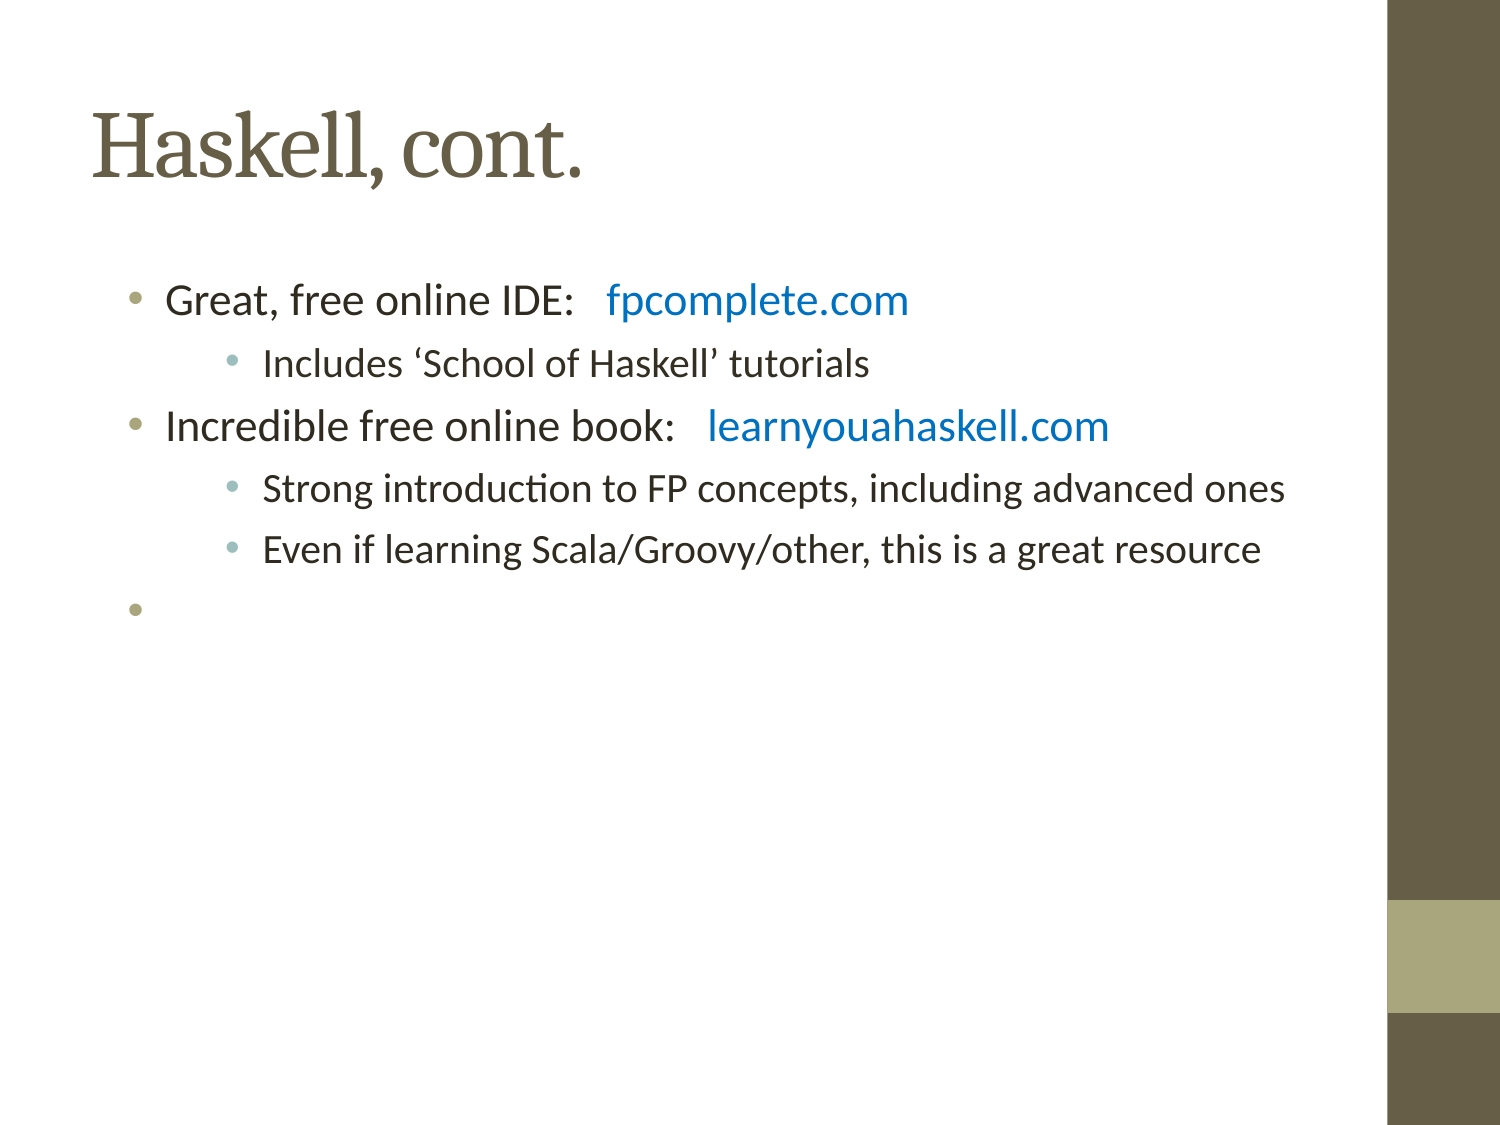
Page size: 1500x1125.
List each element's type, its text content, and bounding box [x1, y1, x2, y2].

list Great, free online IDE: fpcomplete.com Includes ‘School of Haskell’ tutorials Incredible free online book: learnyouahaskell.com Strong introduction to FP concepts, including advanced ones Even if learning Scala/Groovy/other, this is a great resource [75, 262, 1326, 1051]
title Haskell, cont. [75, 45, 1326, 233]
